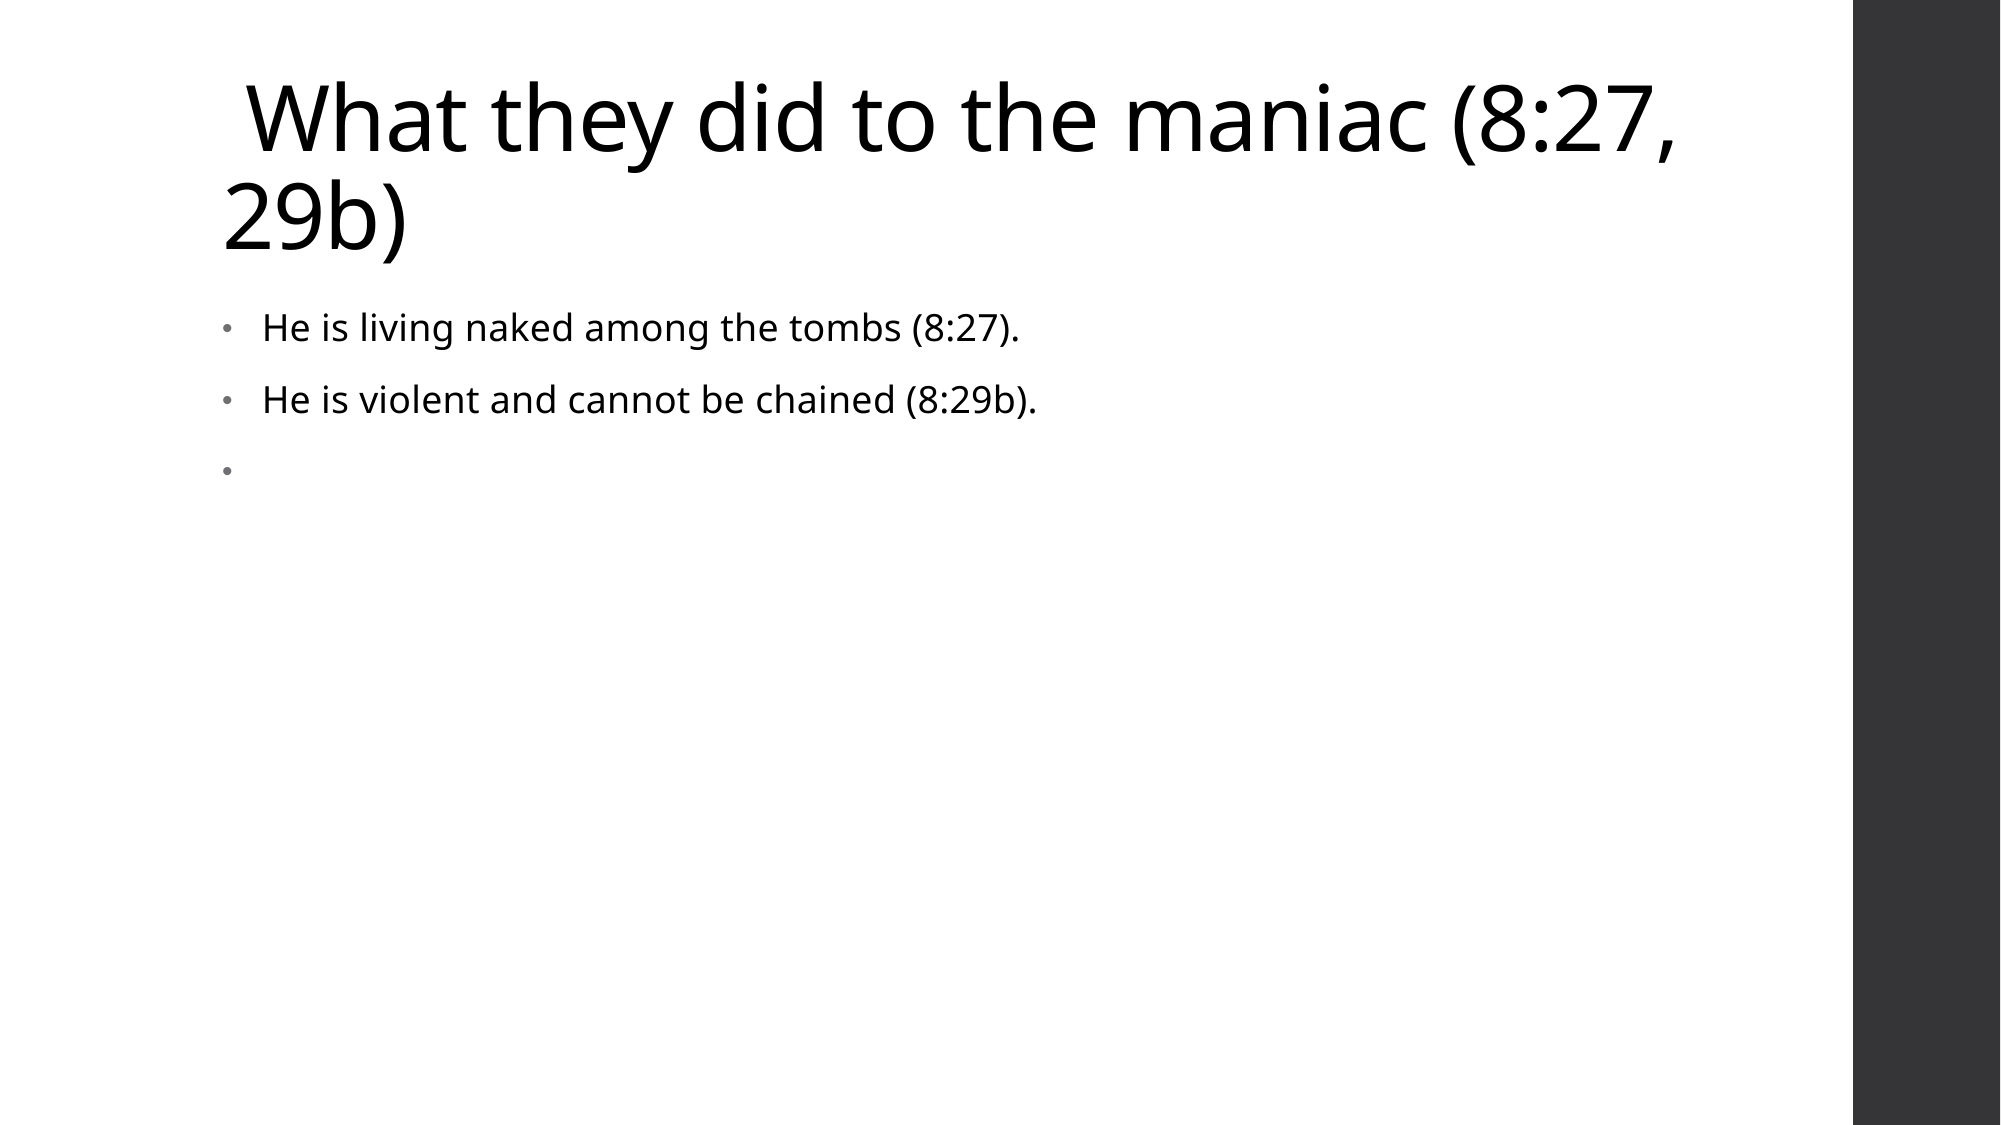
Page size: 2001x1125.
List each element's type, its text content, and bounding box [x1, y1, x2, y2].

list He is living naked among the tombs (8:27). He is violent and cannot be chained (8:29b). [206, 299, 1617, 1014]
title What they did to the maniac (8:27, 29b) [206, 60, 1797, 278]
